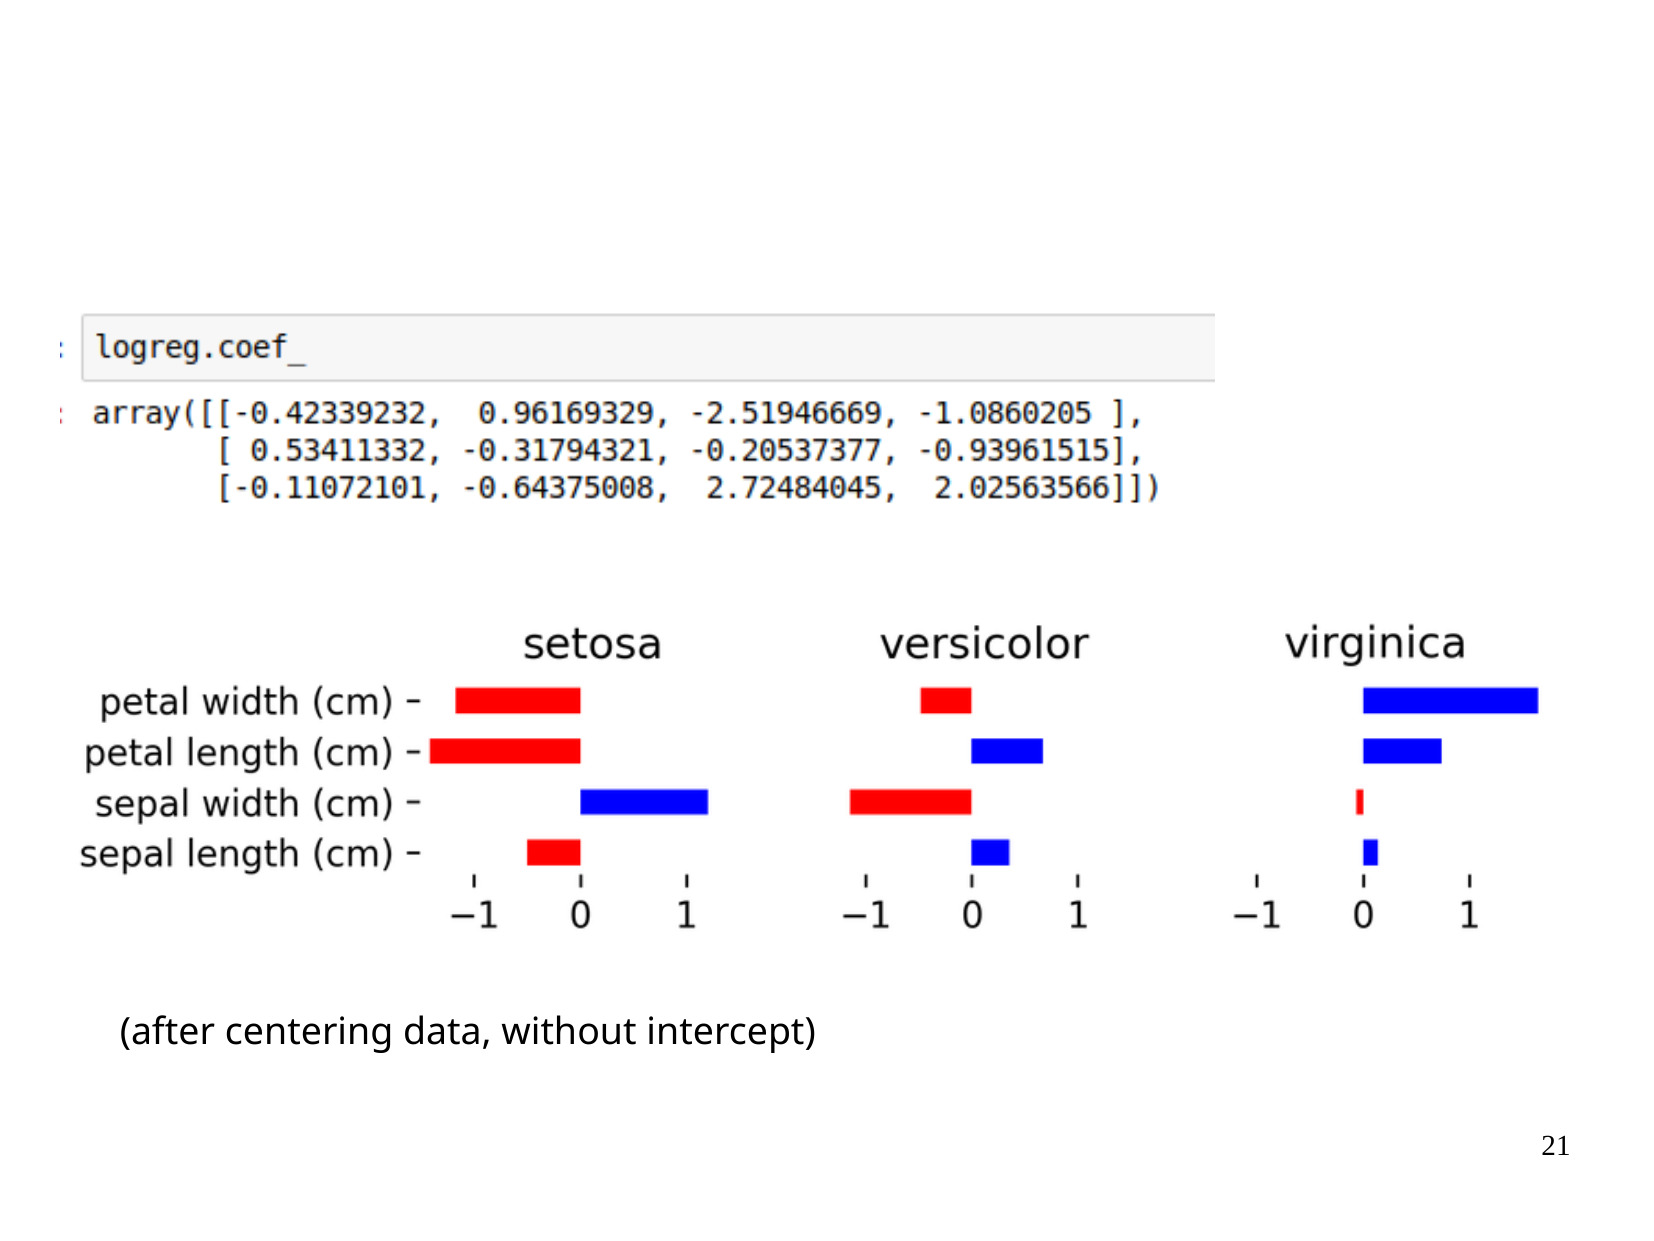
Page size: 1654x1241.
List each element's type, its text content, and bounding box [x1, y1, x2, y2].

picture [60, 310, 1215, 526]
text_box (after centering data, without intercept) [105, 997, 1126, 1051]
picture [60, 599, 1578, 949]
